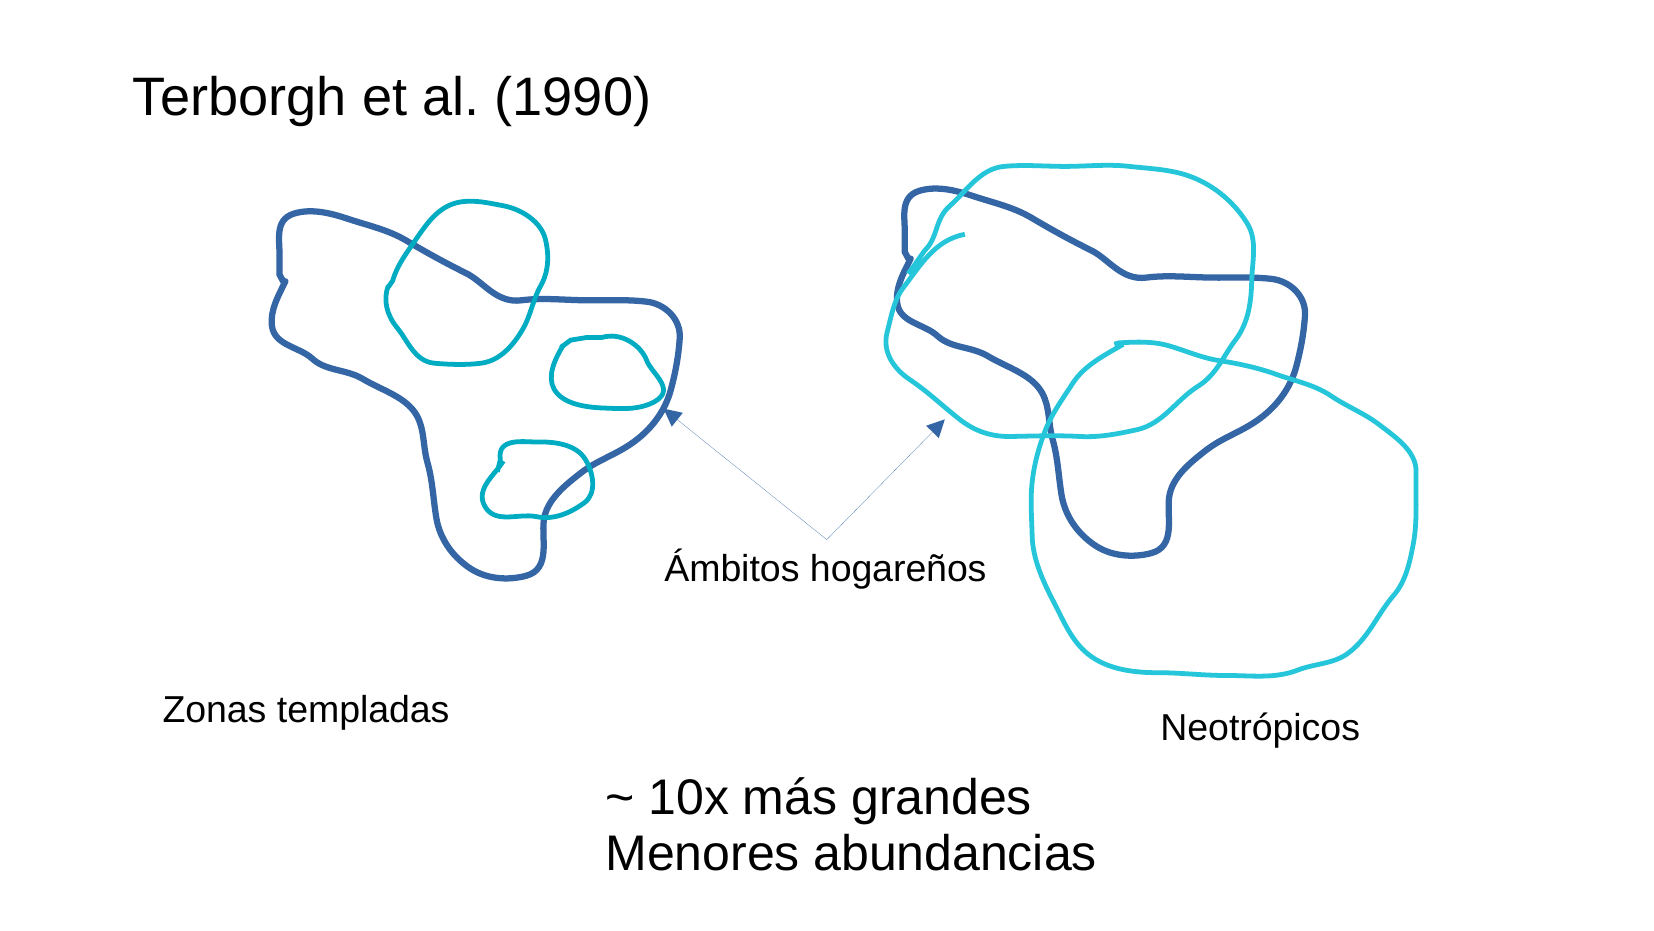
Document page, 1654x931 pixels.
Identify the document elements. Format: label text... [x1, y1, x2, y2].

text_box ~ 10x más grandes Menores abundancias [590, 761, 1211, 889]
text_box Zonas templadas [147, 681, 465, 738]
text_box Neotrópicos [1145, 698, 1375, 756]
text_box Terborgh et al. (1990) [118, 59, 1506, 135]
text_box Ámbitos hogareños [649, 539, 1002, 597]
